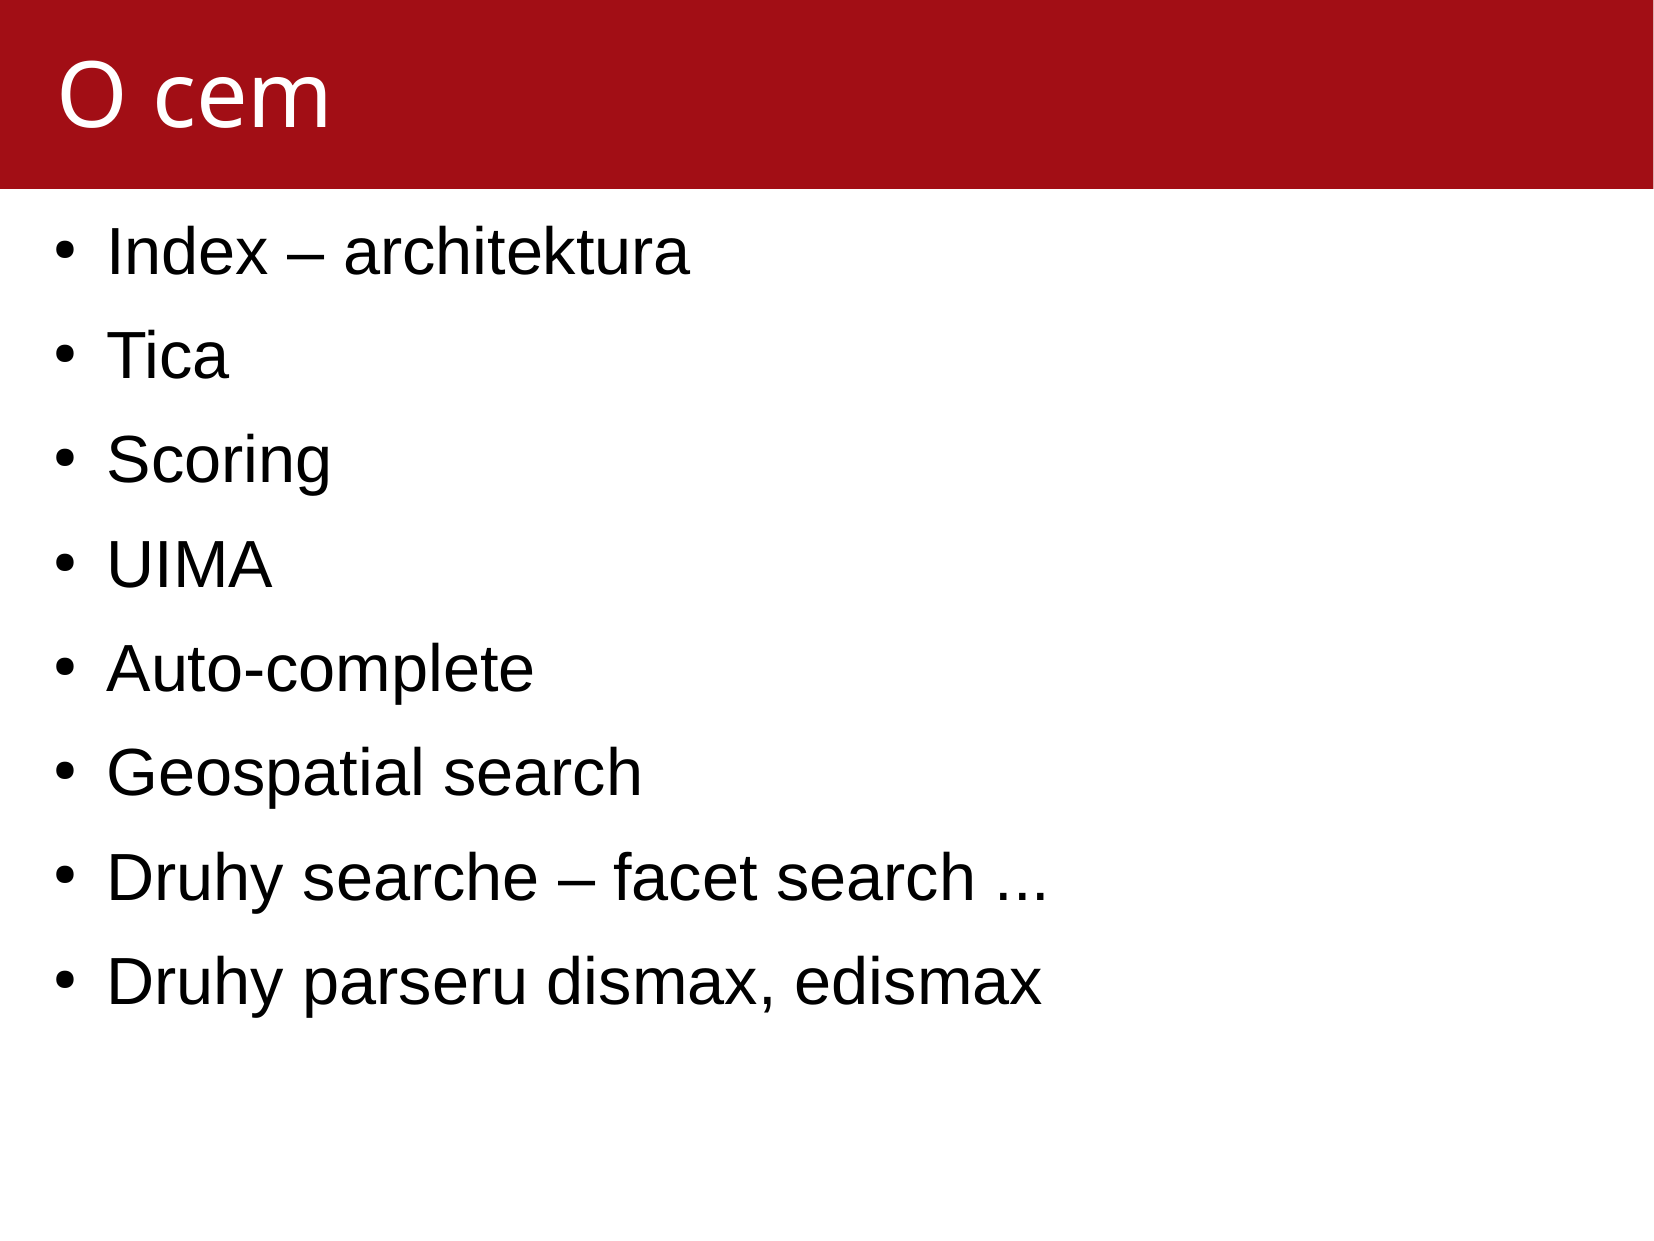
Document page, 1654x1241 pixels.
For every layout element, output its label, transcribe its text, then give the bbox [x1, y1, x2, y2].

list Index – architektura Tica Scoring UIMA Auto-complete Geospatial search Druhy searche – facet search ... Druhy parseru dismax, edismax [35, 213, 1619, 1170]
title O cem [56, 30, 1546, 154]
